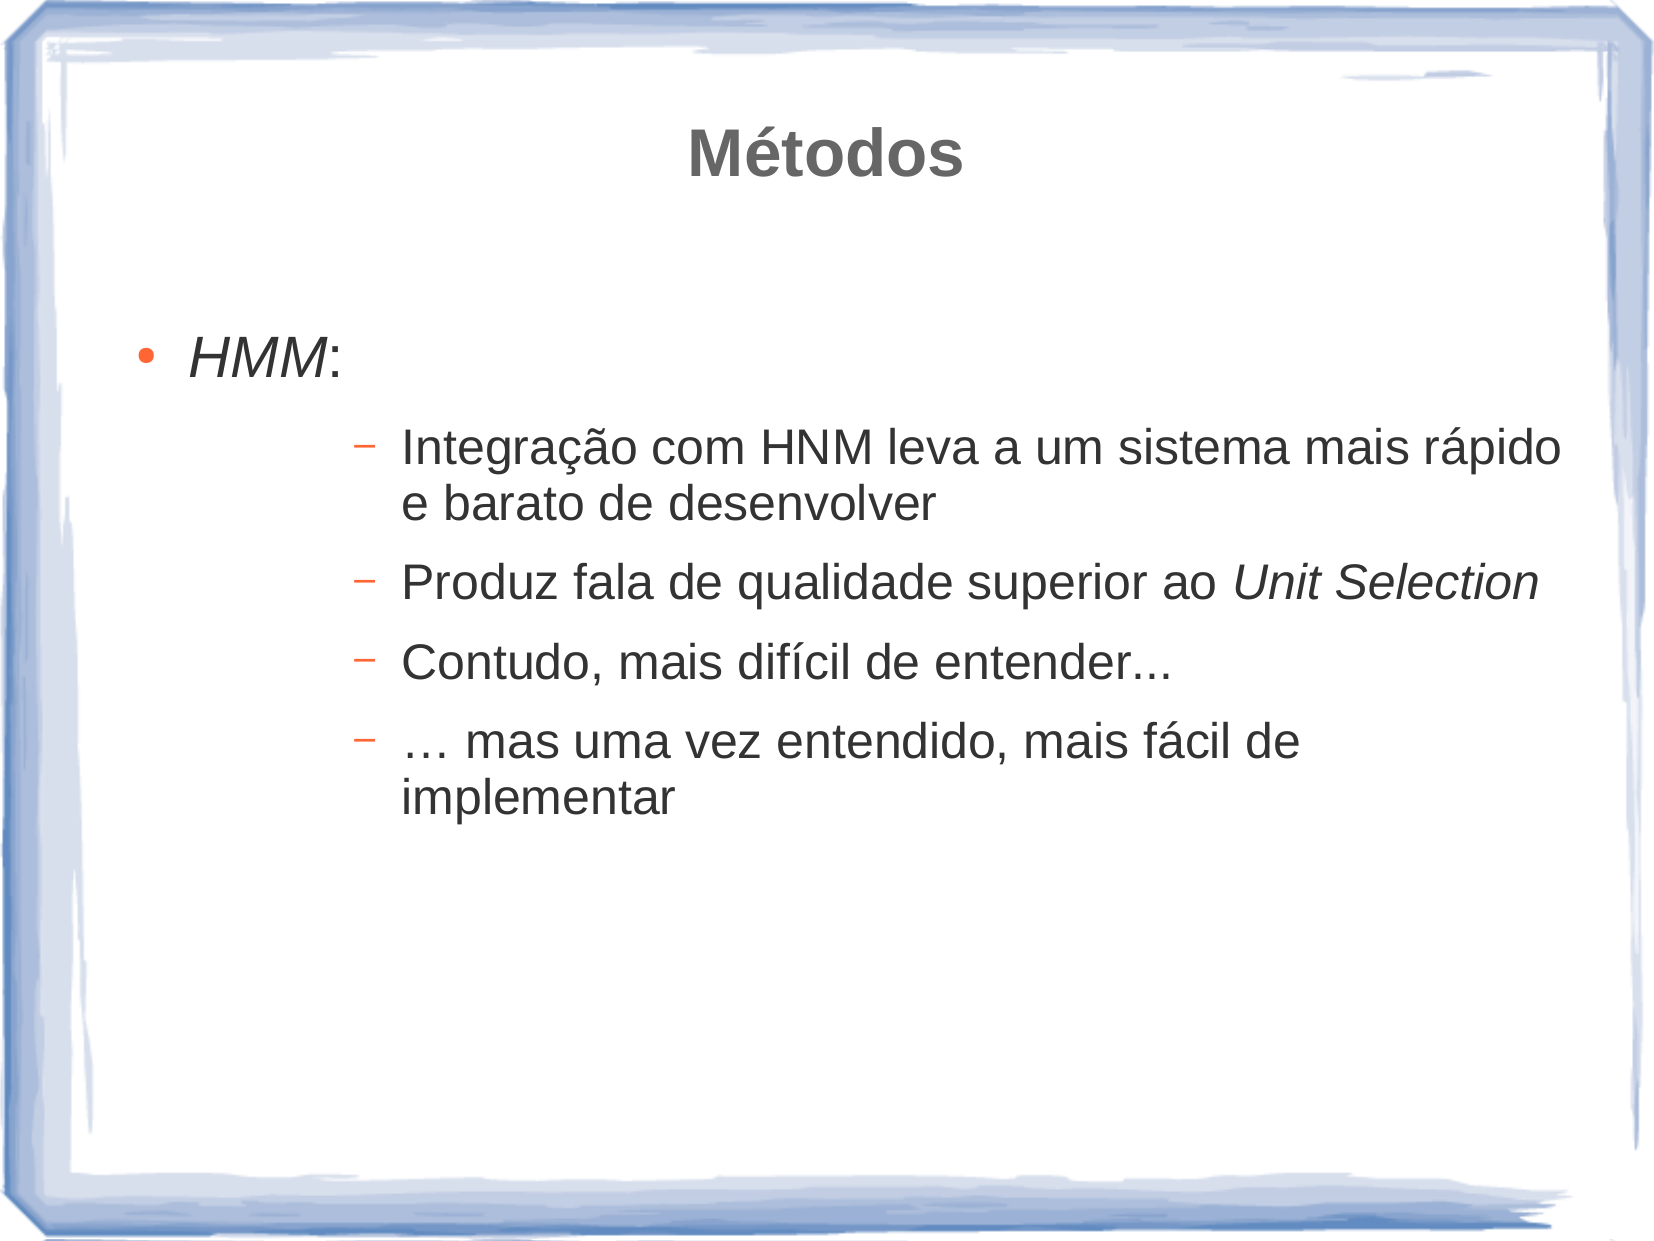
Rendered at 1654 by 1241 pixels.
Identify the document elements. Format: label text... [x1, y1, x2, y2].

picture [0, 0, 1654, 1241]
list HMM: Integração com HNM leva a um sistema mais rápido e barato de desenvolver Produz fala de qualidade superior ao Unit Selection Contudo, mais difícil de entender... … mas uma vez entendido, mais fácil de implementar [118, 324, 1571, 1045]
title Métodos [82, 49, 1571, 257]
